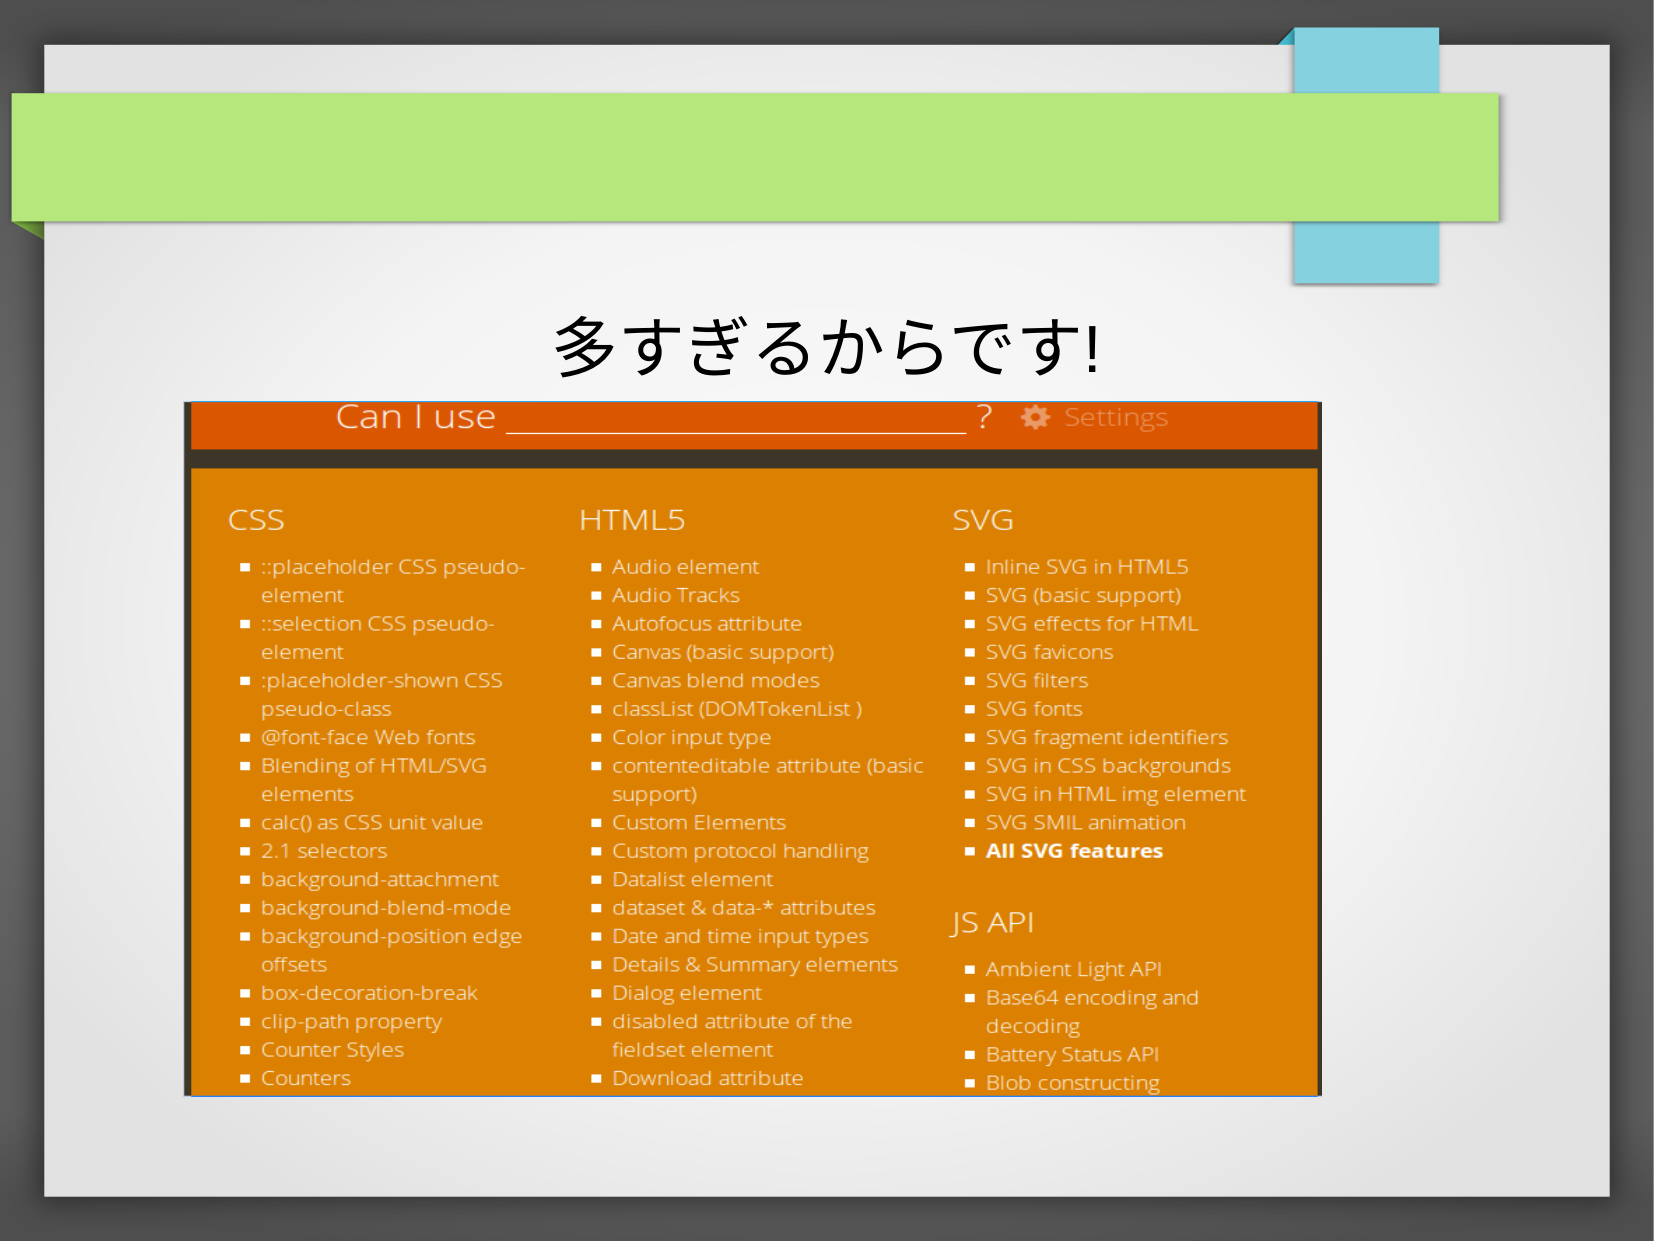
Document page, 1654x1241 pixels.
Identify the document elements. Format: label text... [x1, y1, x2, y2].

picture [0, 0, 1654, 1241]
subtitle 多すぎるからです! [82, 295, 1571, 1015]
